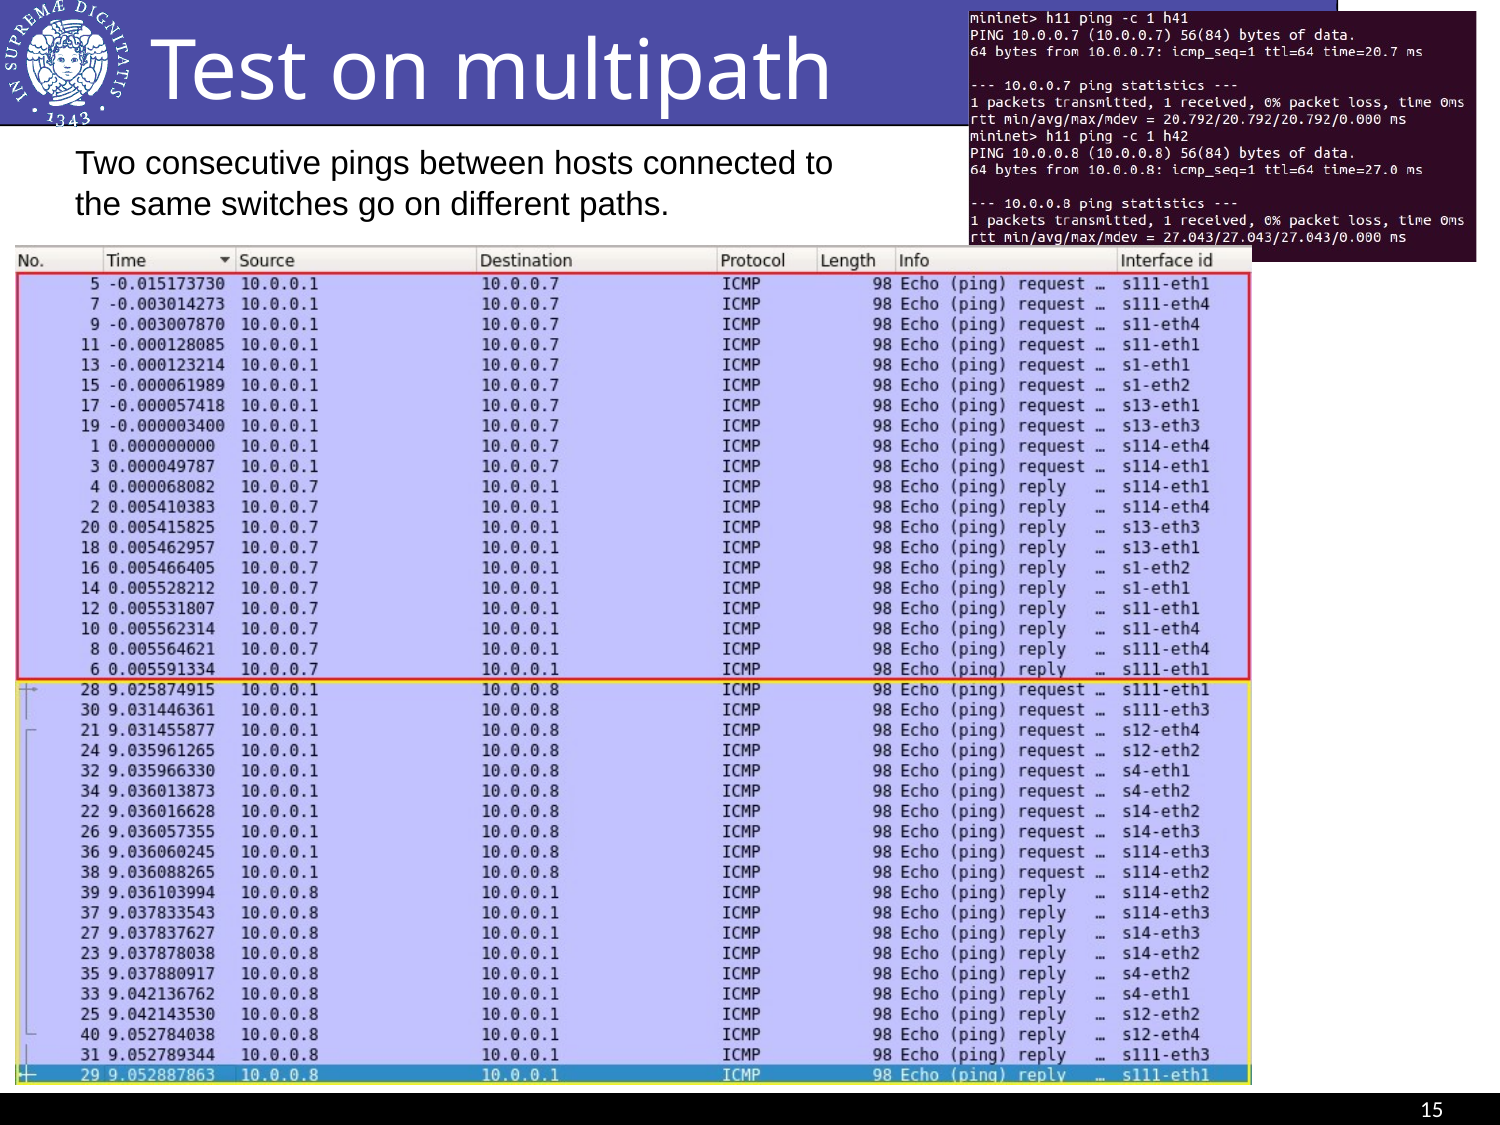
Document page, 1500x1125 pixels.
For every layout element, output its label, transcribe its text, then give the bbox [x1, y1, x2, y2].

text_box Two consecutive pings between hosts connected to the same switches go on different paths. [74, 141, 886, 213]
text_box <numero> [2, 1086, 1500, 1125]
picture [15, 11, 1477, 1085]
text_box Test on multipath [135, 7, 1341, 126]
picture [2, 0, 133, 130]
